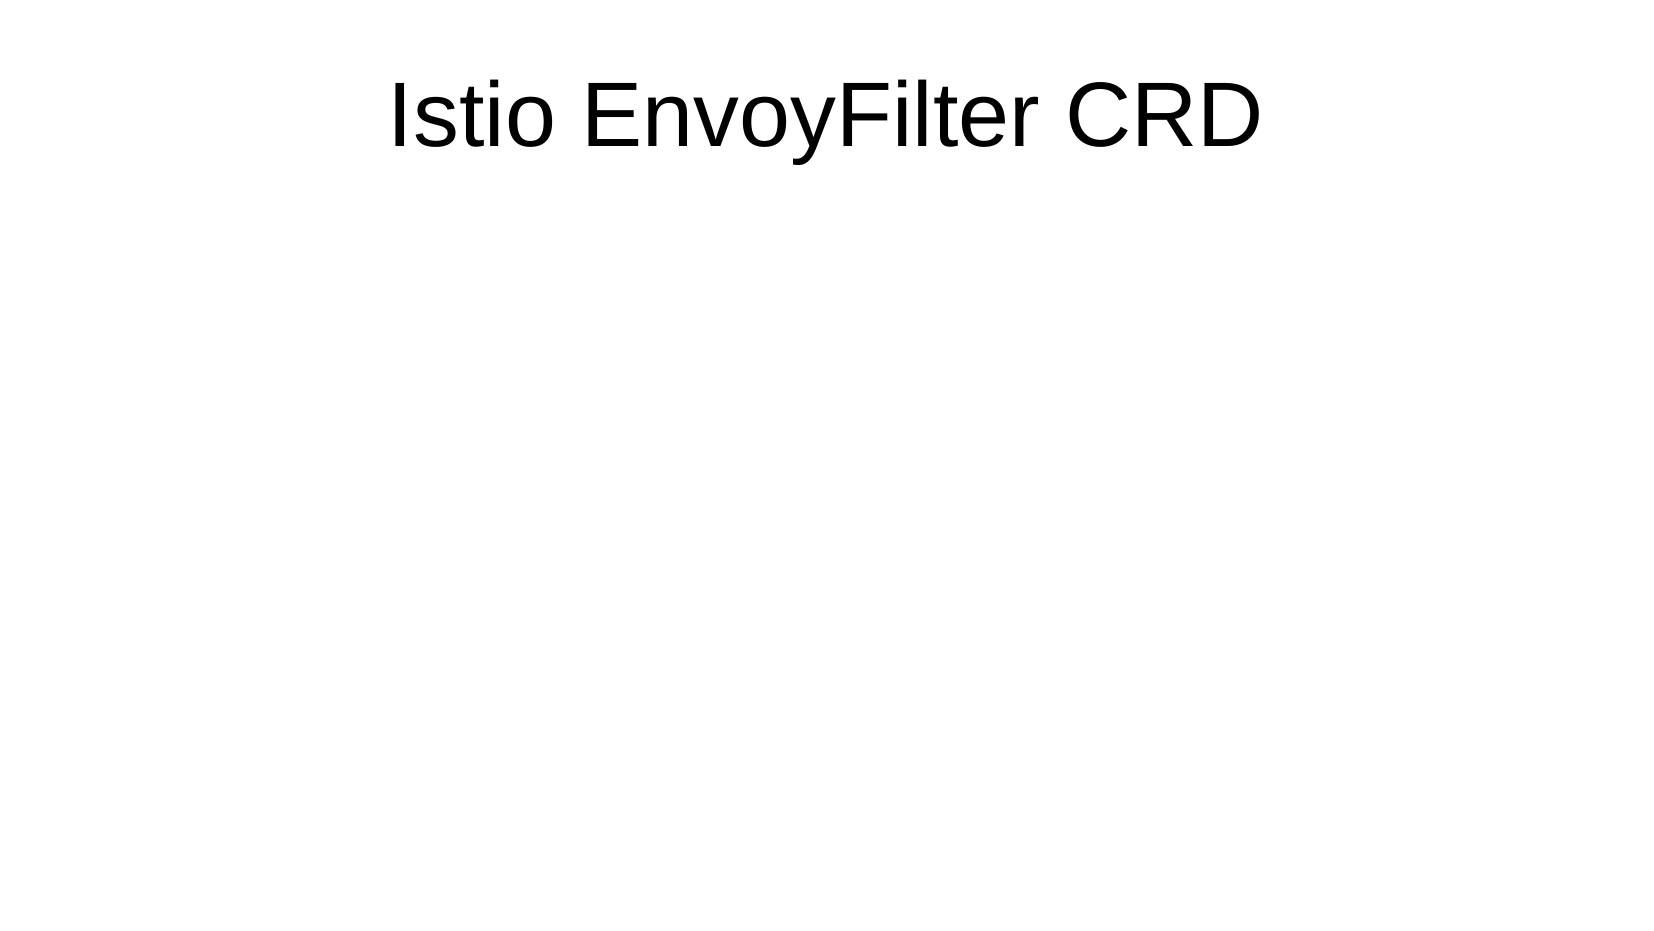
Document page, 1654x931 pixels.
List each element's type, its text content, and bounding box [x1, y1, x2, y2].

title Istio EnvoyFilter CRD [82, 37, 1571, 193]
